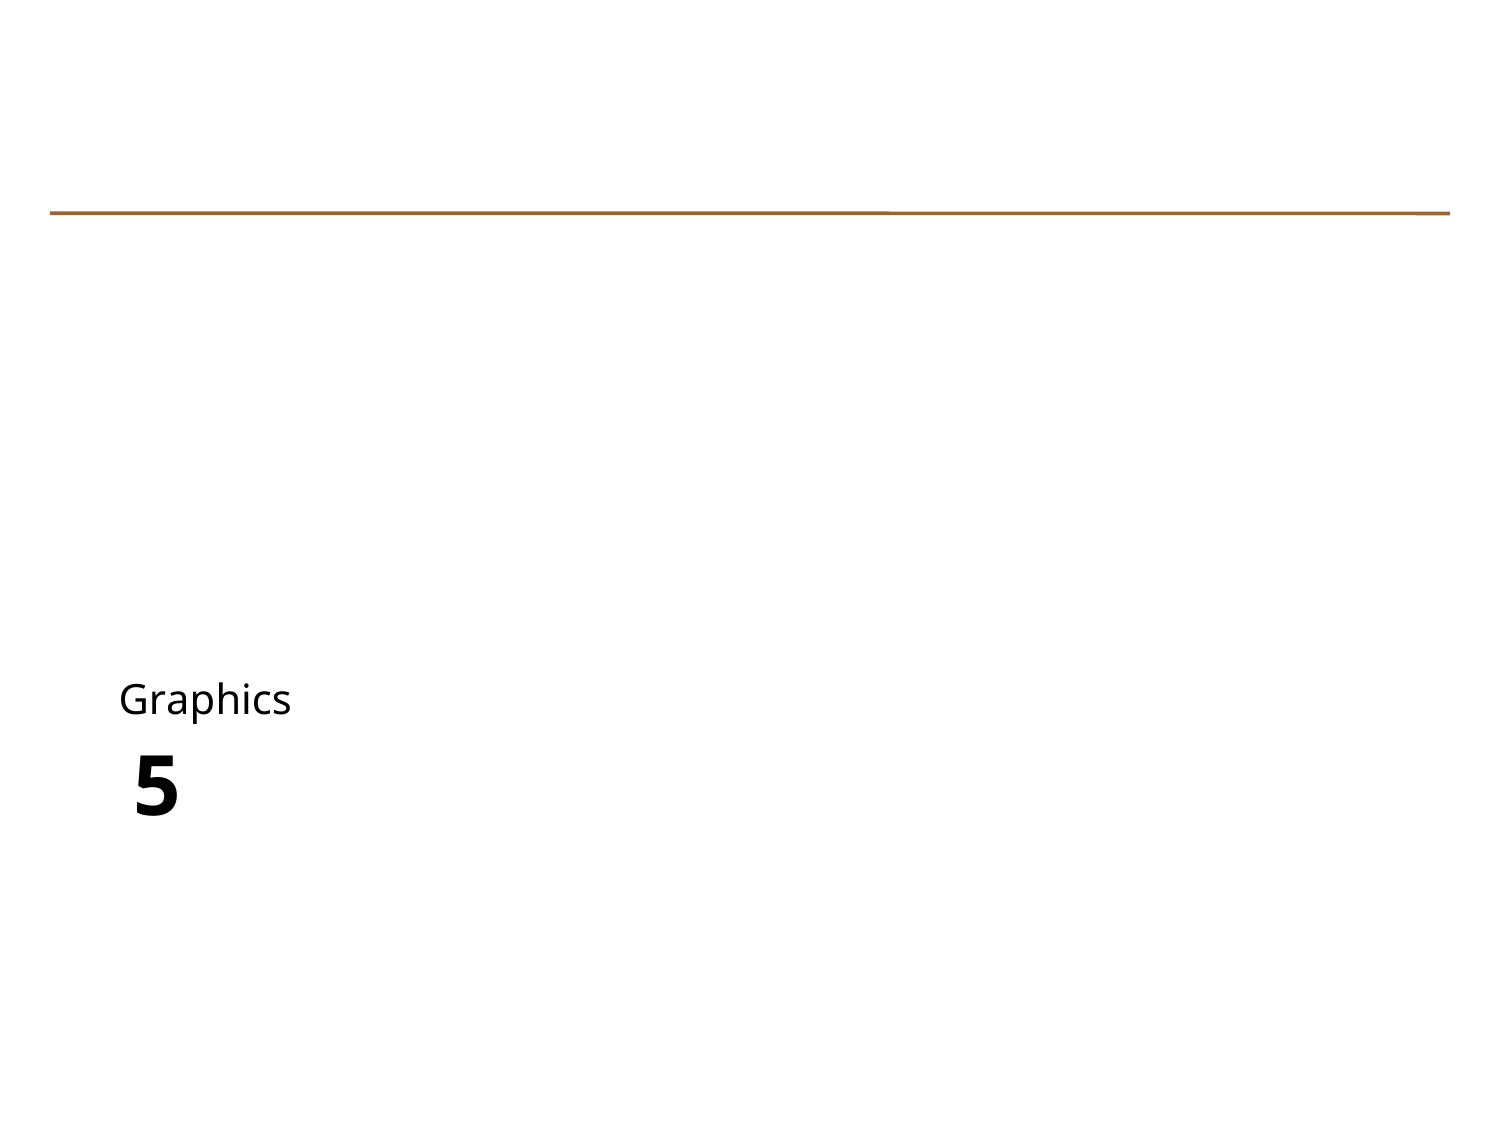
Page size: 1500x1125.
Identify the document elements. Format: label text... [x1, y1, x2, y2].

text_box 5 [118, 723, 1394, 947]
text_box Graphics [196, 694, 209, 711]
text_box Graphics [118, 476, 1394, 723]
